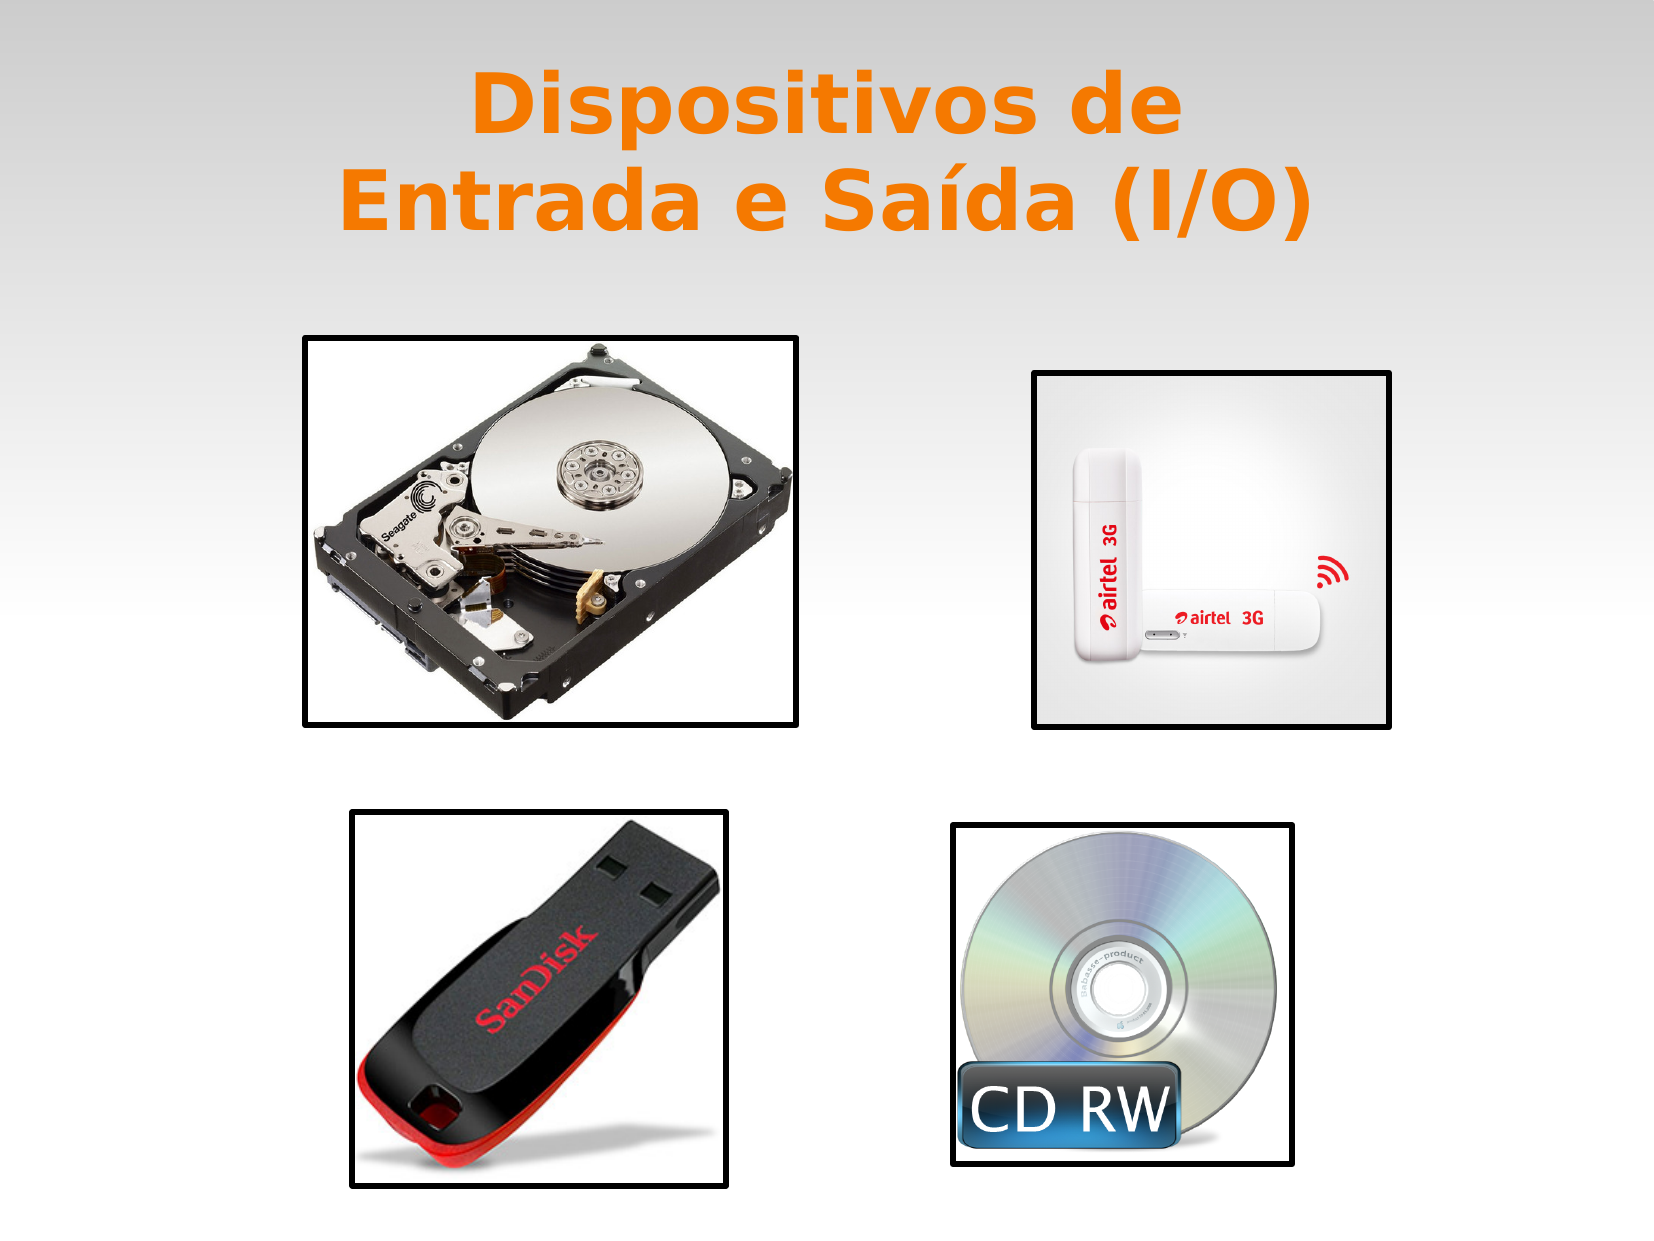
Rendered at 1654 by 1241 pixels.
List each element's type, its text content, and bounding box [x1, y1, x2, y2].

picture [955, 828, 1290, 1162]
title Dispositivos de Entrada e Saída (I/O) [82, 49, 1571, 257]
picture [308, 340, 794, 723]
picture [355, 815, 723, 1183]
picture [1037, 375, 1386, 725]
